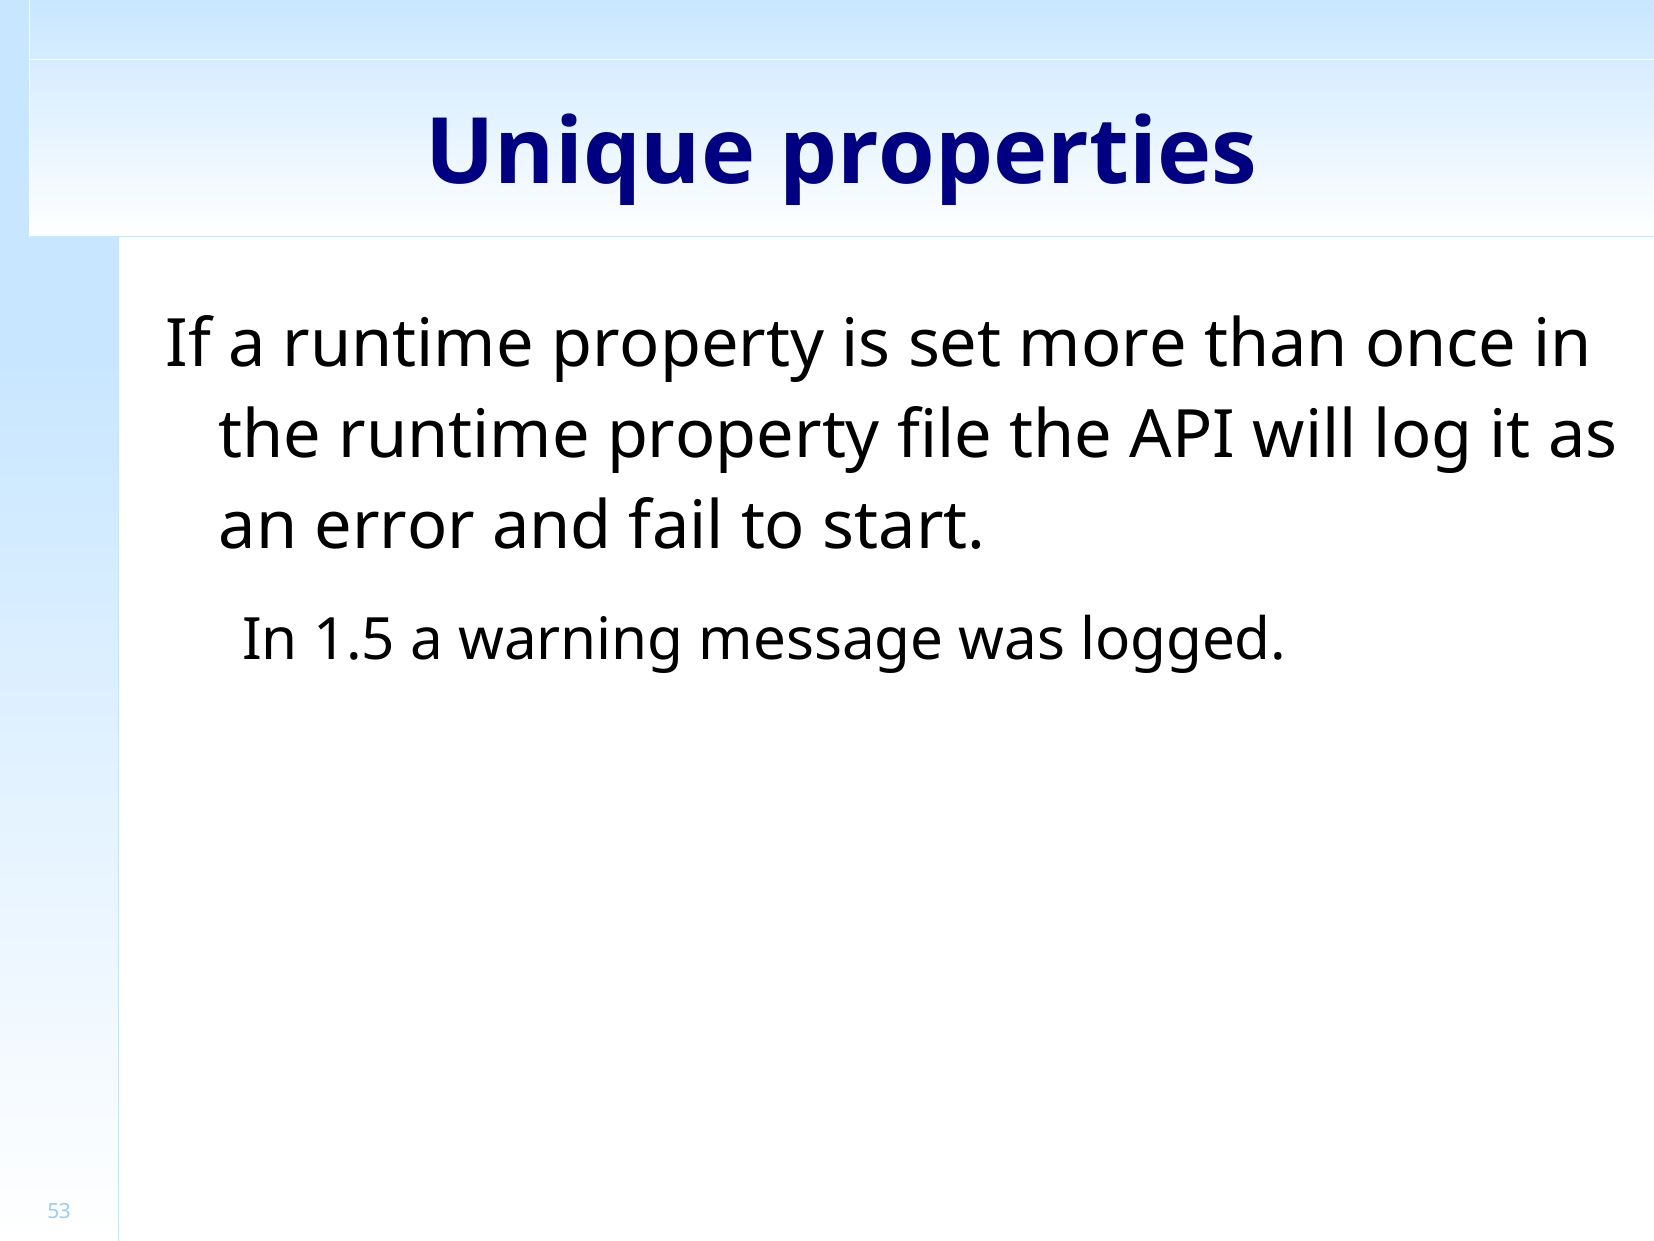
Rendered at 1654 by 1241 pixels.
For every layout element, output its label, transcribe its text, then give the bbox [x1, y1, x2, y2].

title Unique properties [29, 59, 1654, 237]
list If a runtime property is set more than once in the runtime property file the API will log it as an error and fail to start. In 1.5 a warning message was logged. [147, 295, 1625, 1182]
